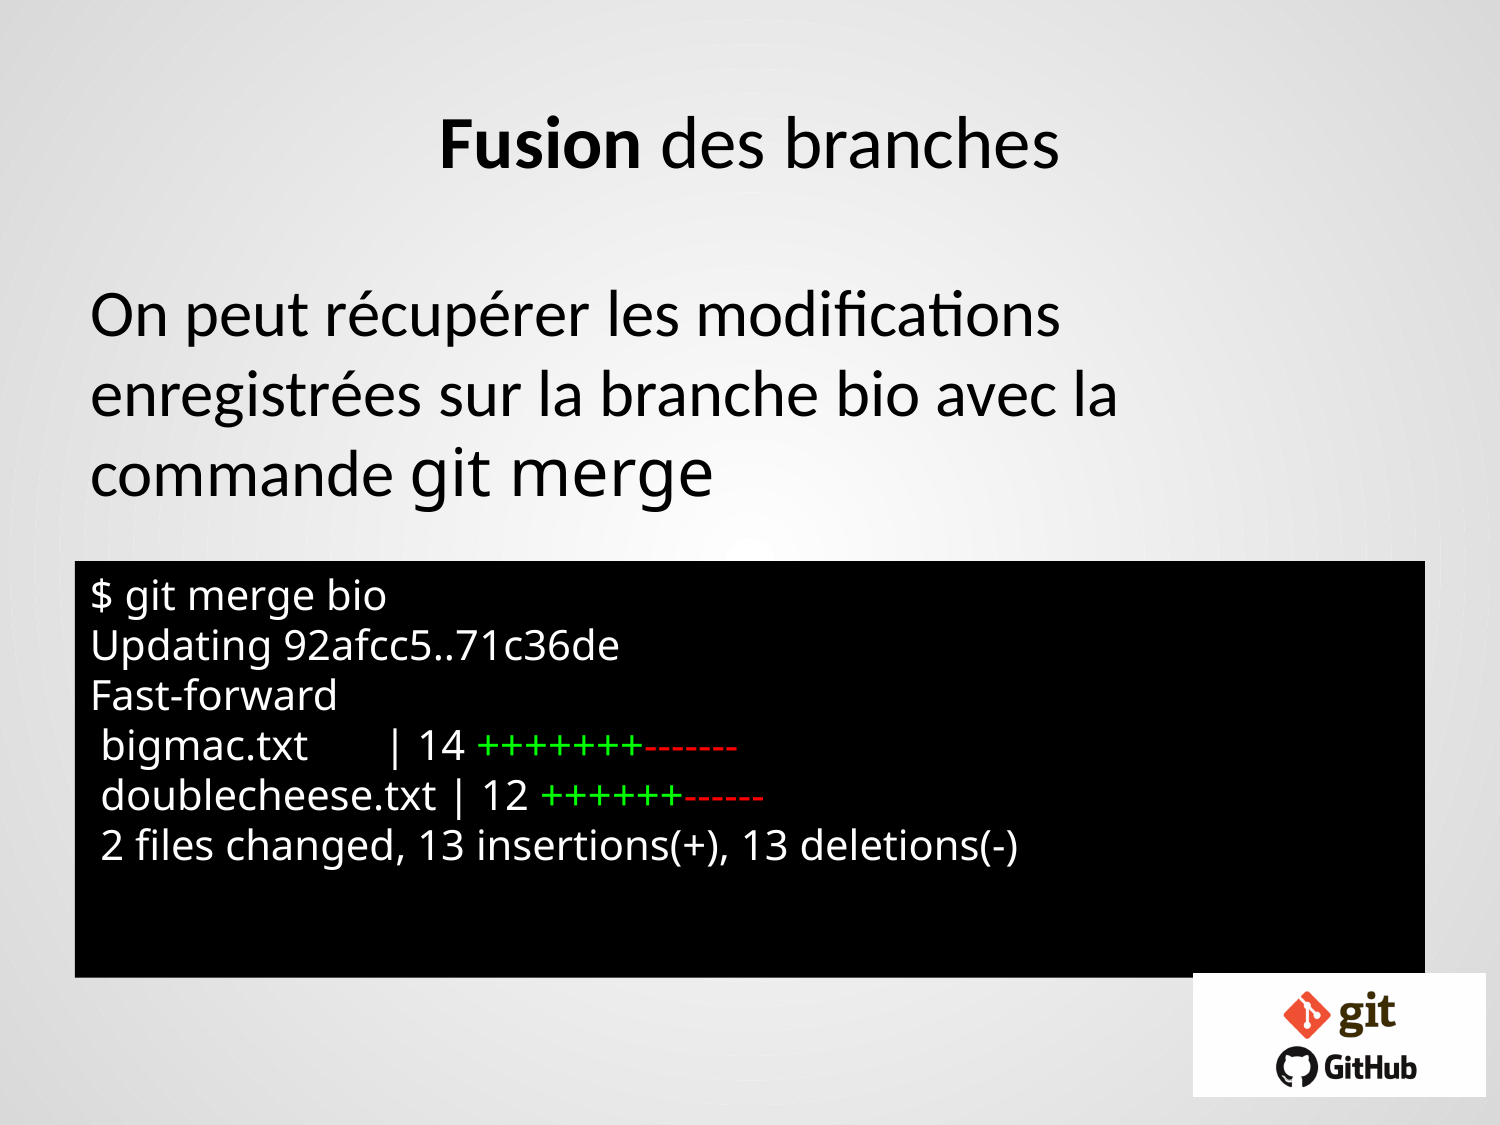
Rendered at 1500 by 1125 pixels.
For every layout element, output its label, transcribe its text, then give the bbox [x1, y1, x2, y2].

list On peut récupérer les modifications enregistrées sur la branche bio avec la commande git merge [75, 262, 1425, 561]
title Fusion des branches [75, 45, 1425, 233]
text_box $ git merge bio Updating 92afcc5..71c36de Fast-forward bigmac.txt | 14 +++++++------- doublecheese.txt | 12 ++++++------ 2 files changed, 13 insertions(+), 13 deletions(-) [74, 561, 1425, 978]
picture [1193, 973, 1486, 1097]
